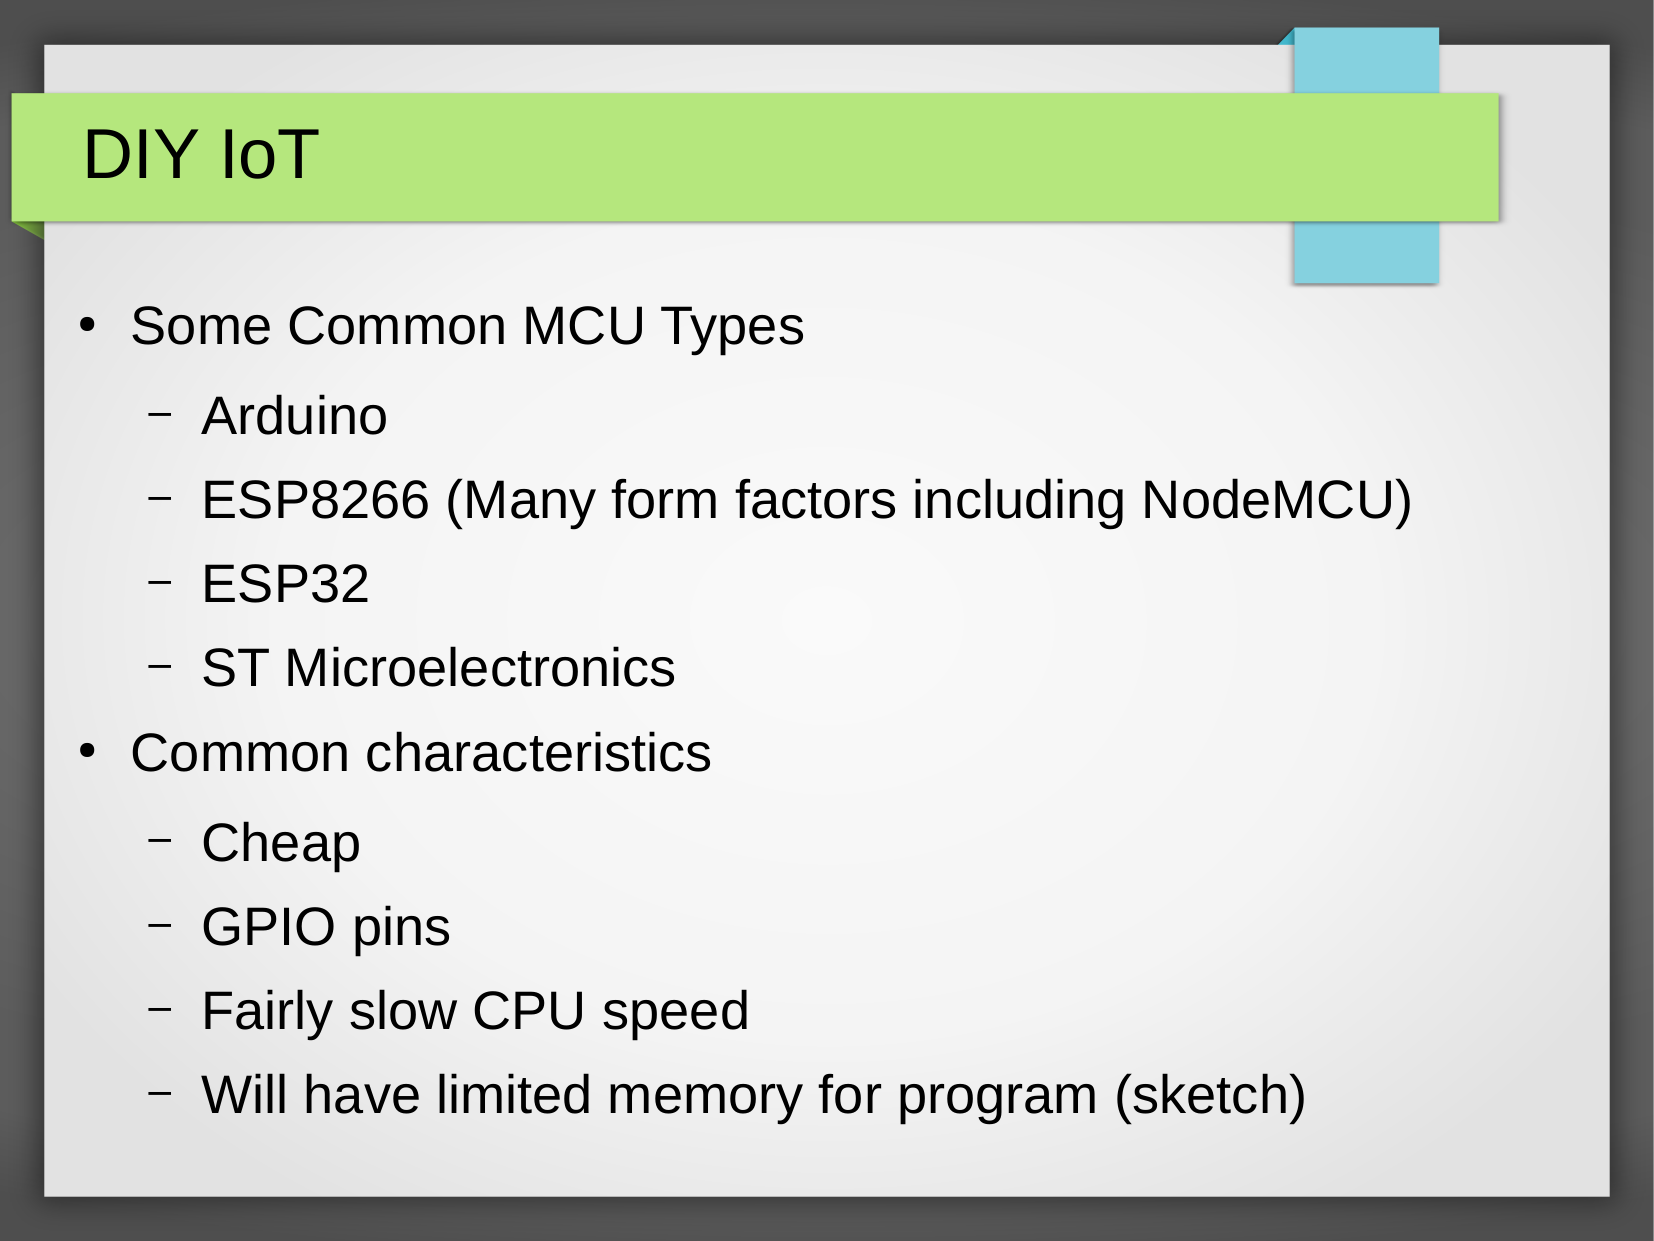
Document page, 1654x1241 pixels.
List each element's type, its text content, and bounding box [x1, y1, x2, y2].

list Some Common MCU Types Arduino ESP8266 (Many form factors including NodeMCU) ESP32 ST Microelectronics Common characteristics Cheap GPIO pins Fairly slow CPU speed Will have limited memory for program (sketch) [60, 295, 1549, 1141]
picture [0, 0, 1654, 1241]
title DIY IoT [82, 94, 1264, 213]
